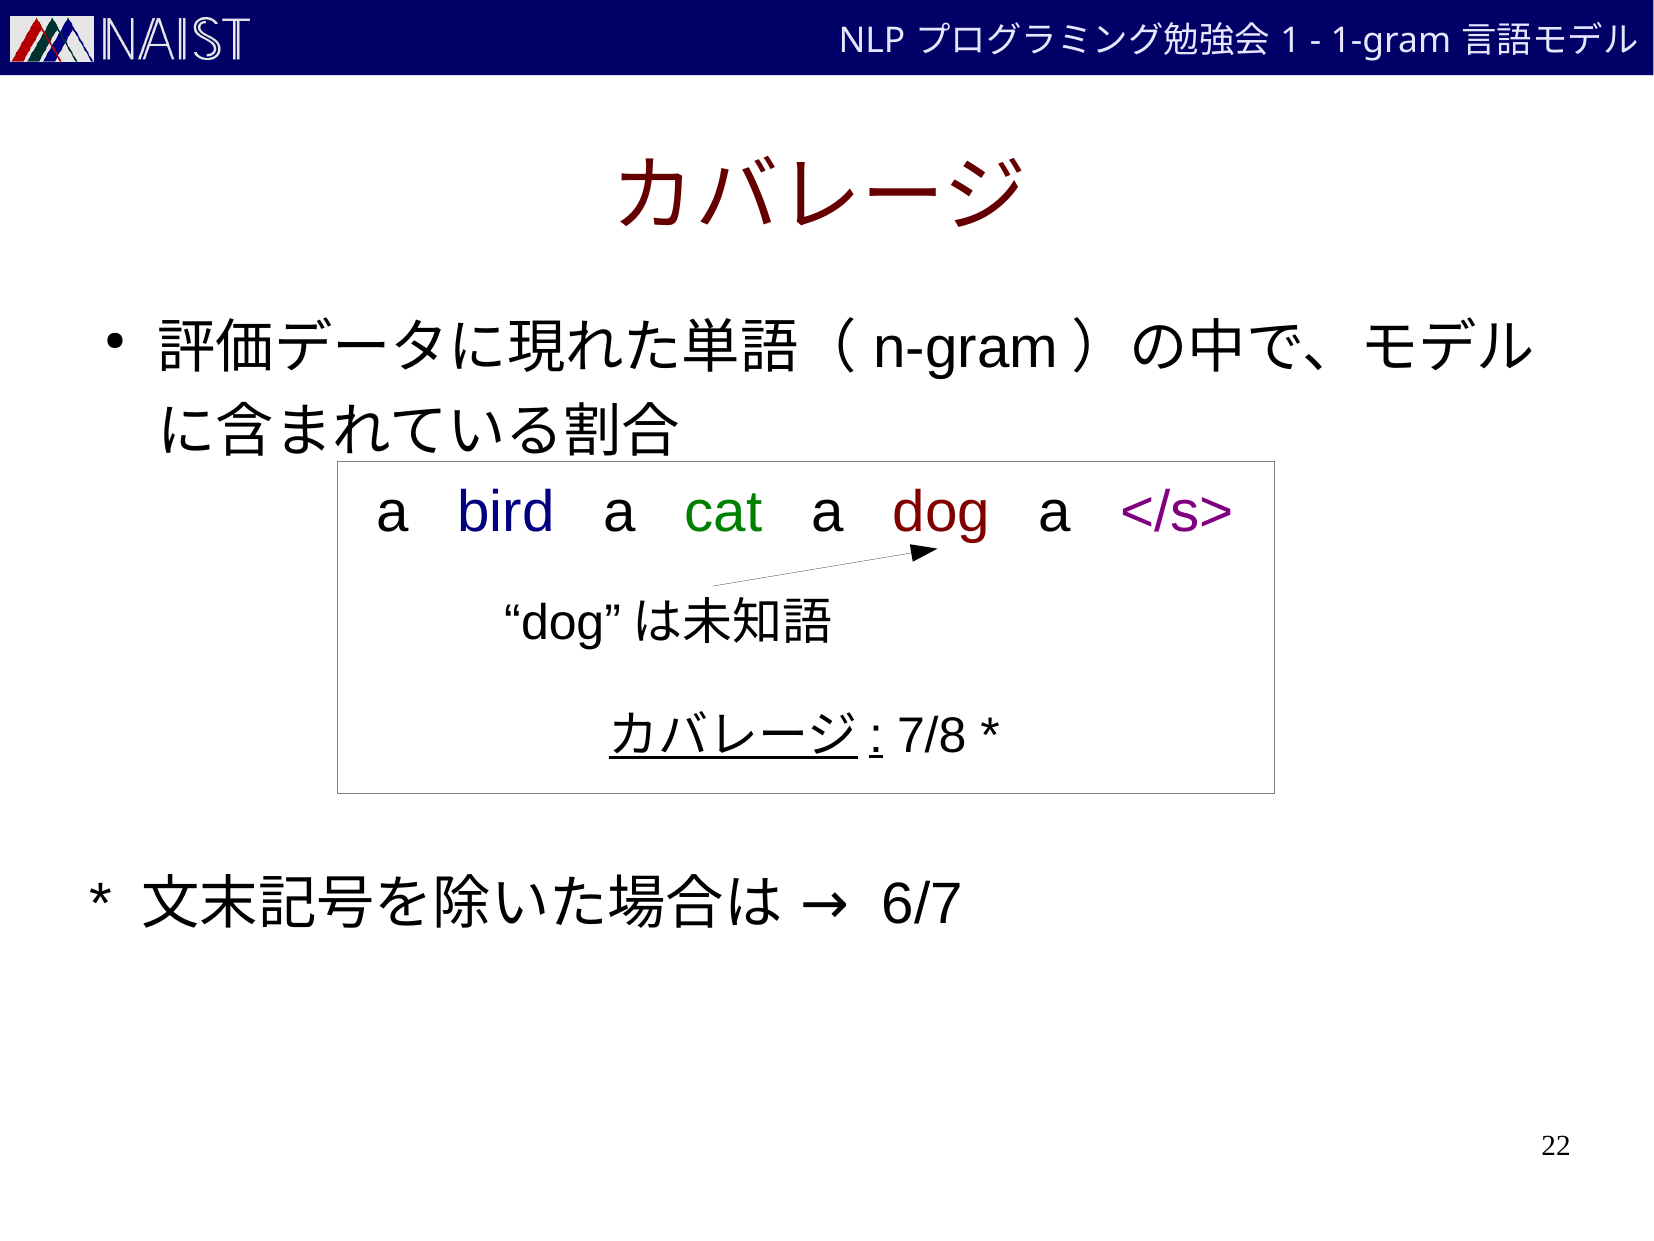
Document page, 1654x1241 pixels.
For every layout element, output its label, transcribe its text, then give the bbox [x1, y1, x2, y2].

text_box a bird a cat a dog a </s> [361, 471, 1249, 552]
text_box “dog”は未知語 [489, 586, 847, 660]
picture [10, 16, 94, 62]
text_box * 文末記号を除いた場合は → 6/7 [75, 862, 979, 946]
list 評価データに現れた単語（n-gram）の中で、モデルに含まれている割合 [86, 300, 1576, 1119]
text_box カバレージ: 7/8 * [593, 698, 1017, 772]
title カバレージ [75, 92, 1564, 285]
picture [102, 17, 251, 60]
